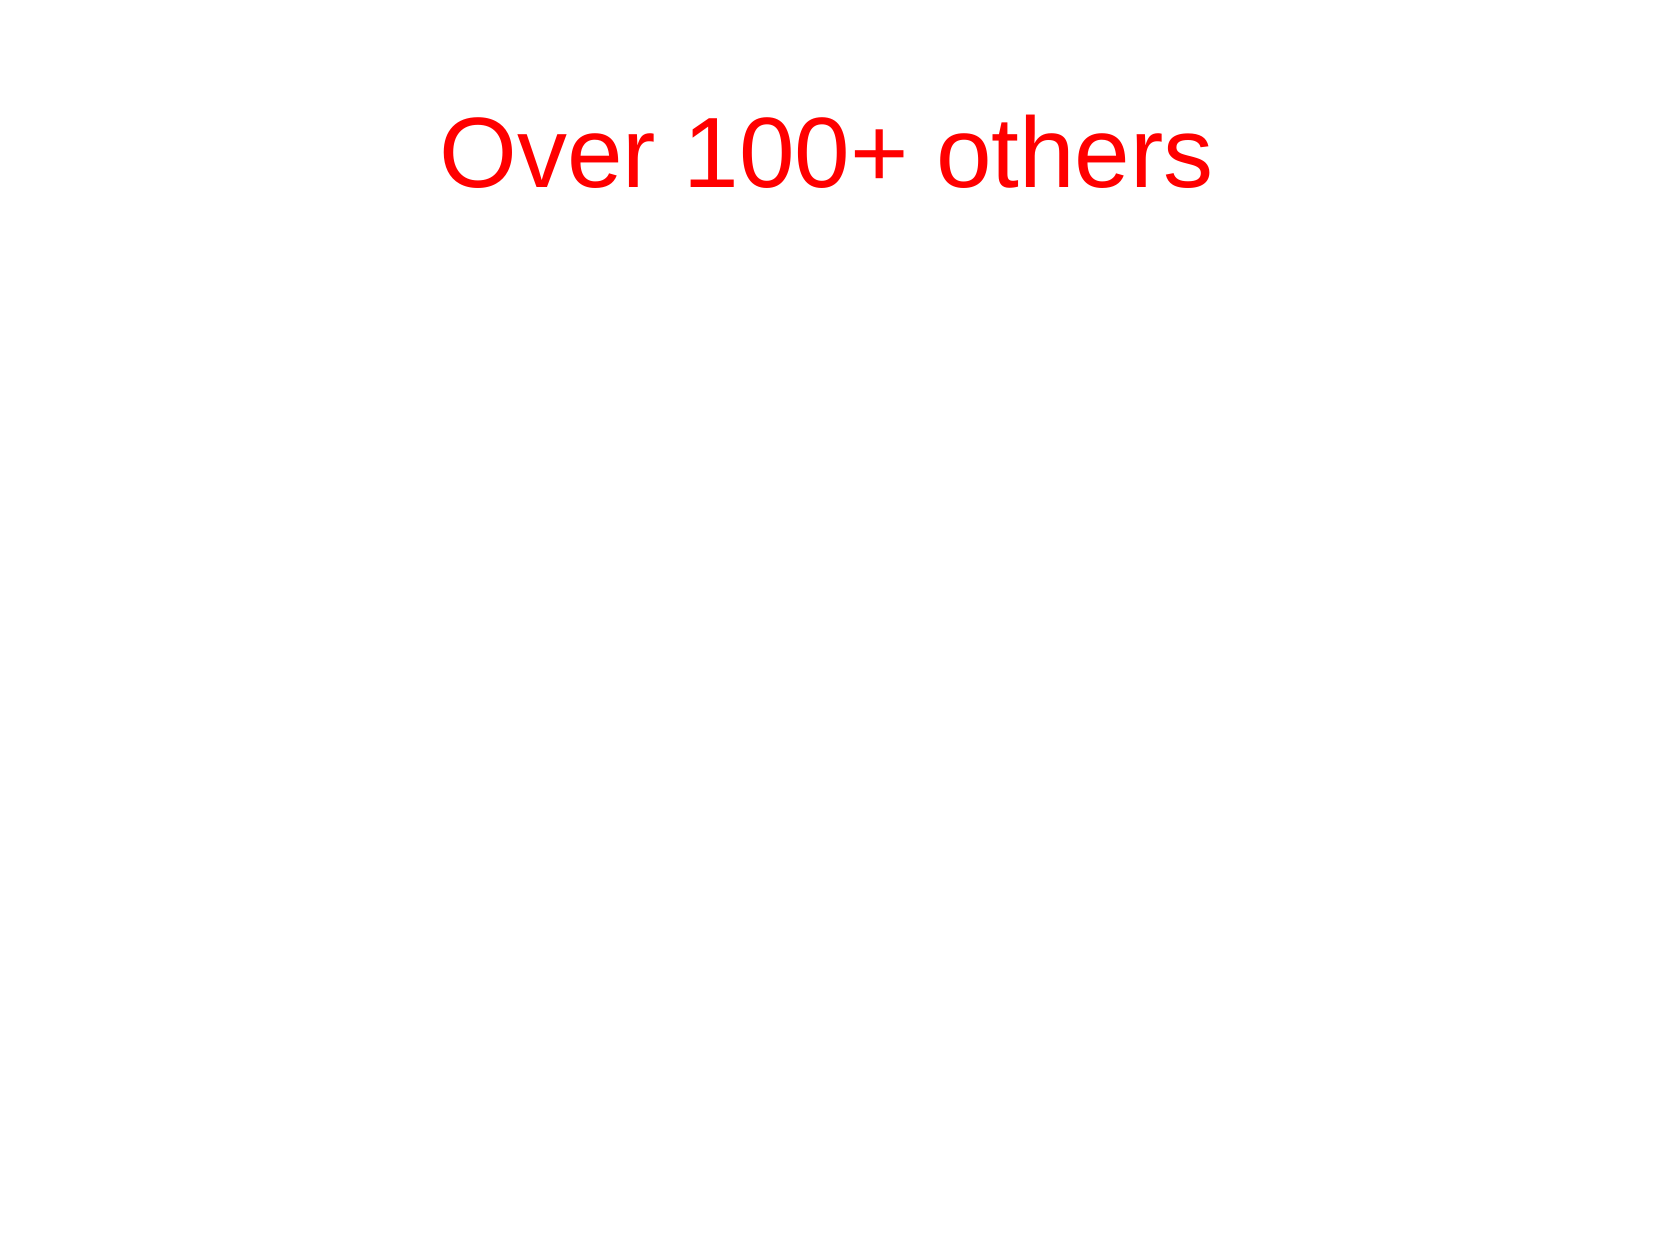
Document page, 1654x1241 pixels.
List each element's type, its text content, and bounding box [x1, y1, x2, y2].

title Over 100+ others [82, 56, 1571, 250]
